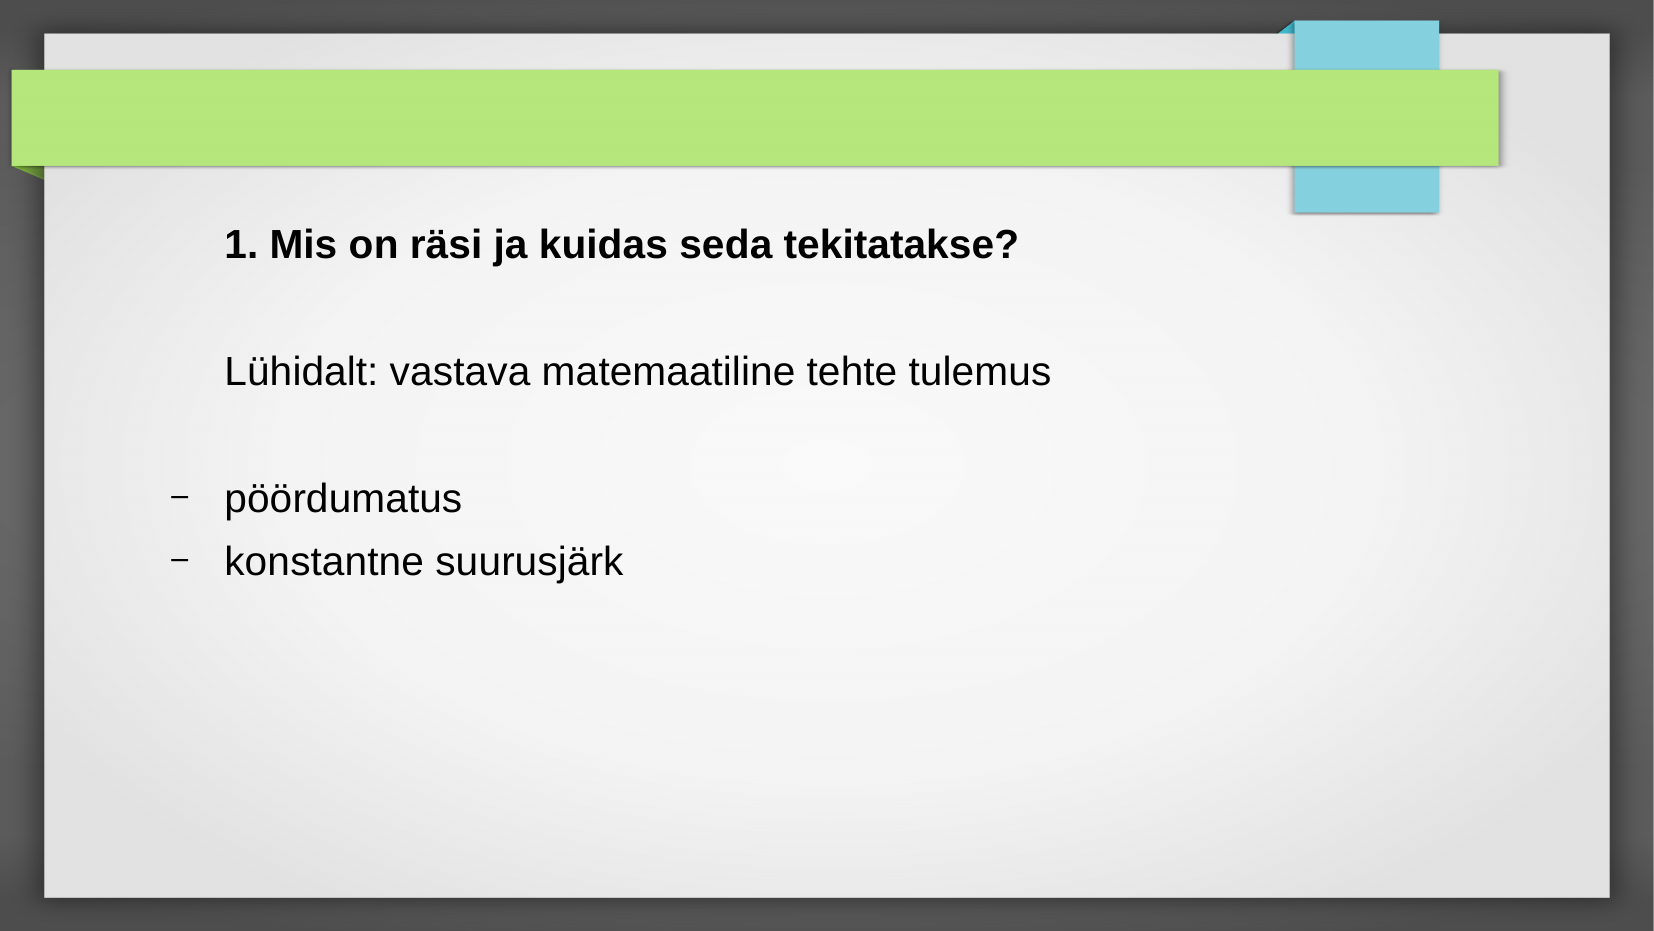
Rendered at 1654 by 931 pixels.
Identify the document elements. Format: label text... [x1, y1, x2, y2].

picture [0, 0, 1654, 931]
list 1. Mis on räsi ja kuidas seda tekitatakse? Lühidalt: vastava matemaatiline tehte tulemus pöördumatus konstantne suurusjärk [82, 221, 1571, 750]
